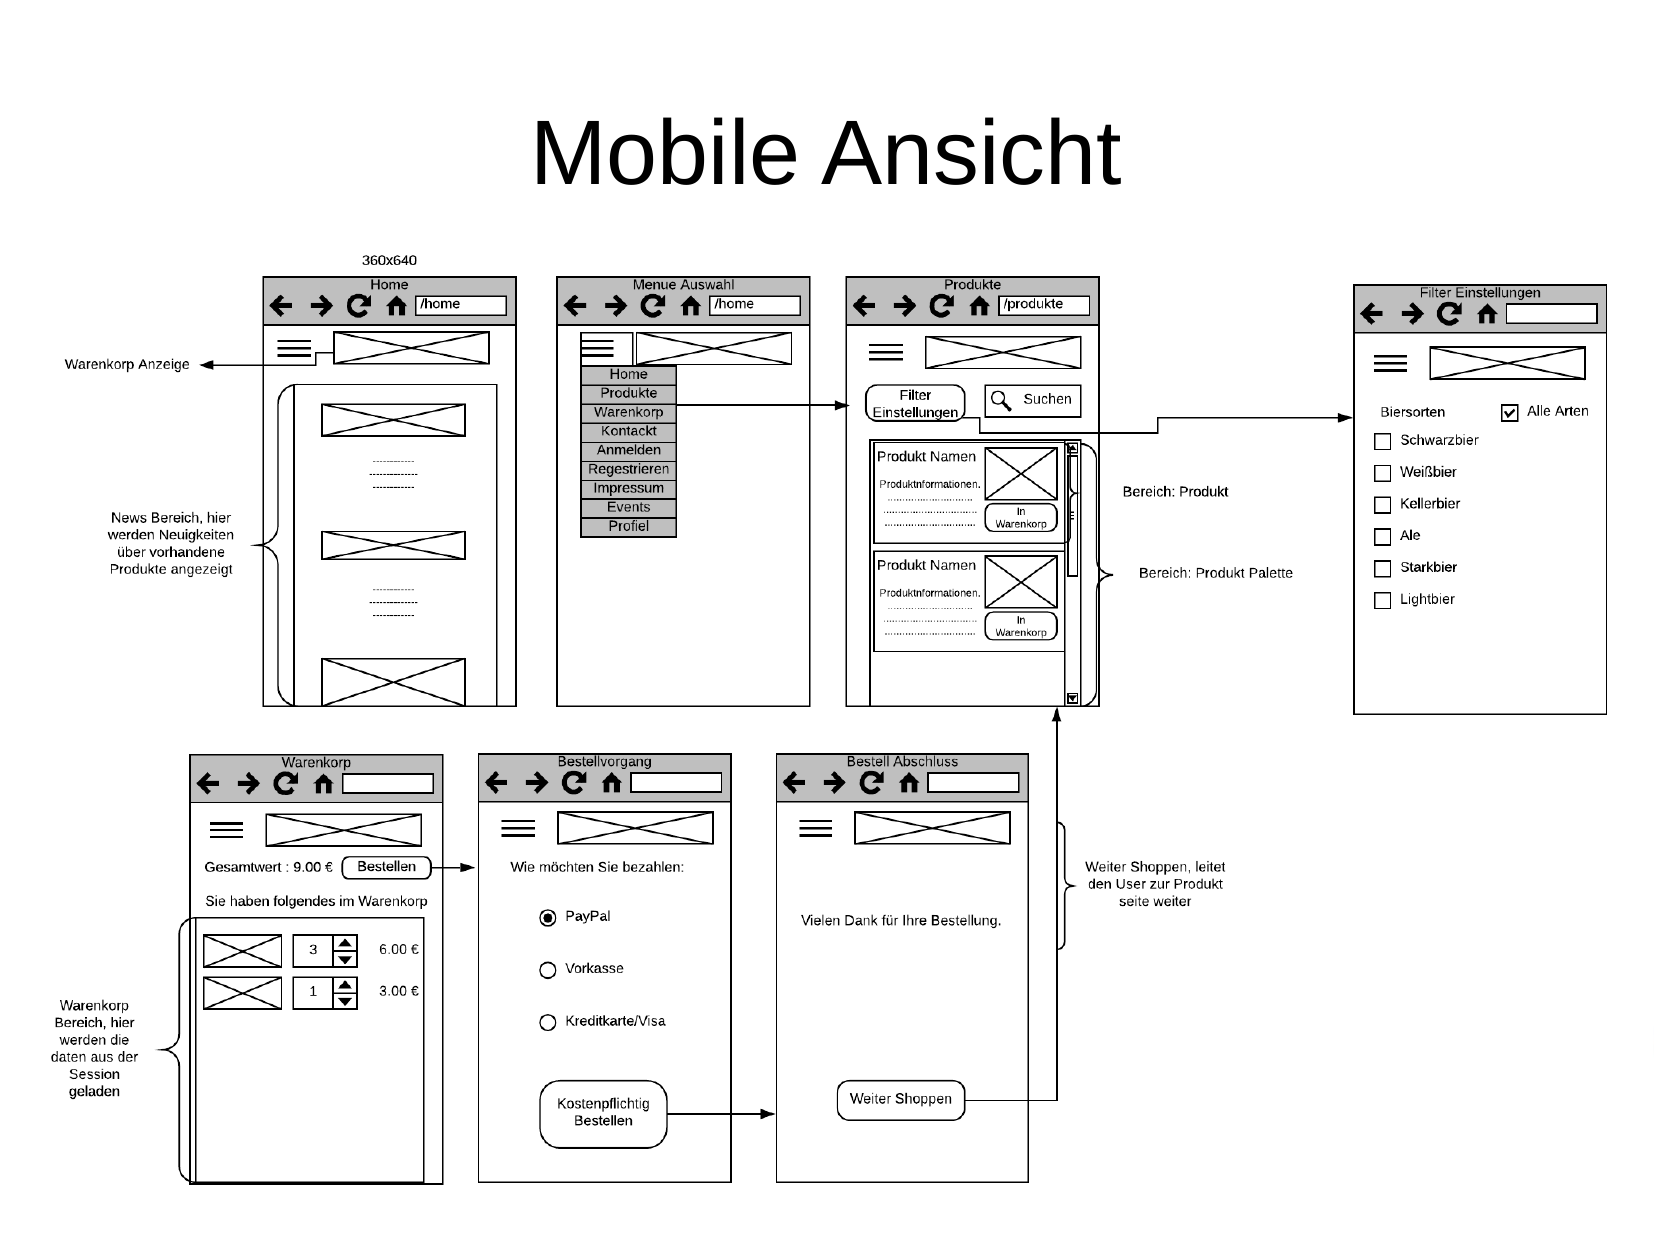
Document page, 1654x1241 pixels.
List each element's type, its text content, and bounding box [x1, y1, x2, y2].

title Mobile Ansicht [82, 49, 1571, 206]
picture [7, 206, 1654, 1205]
